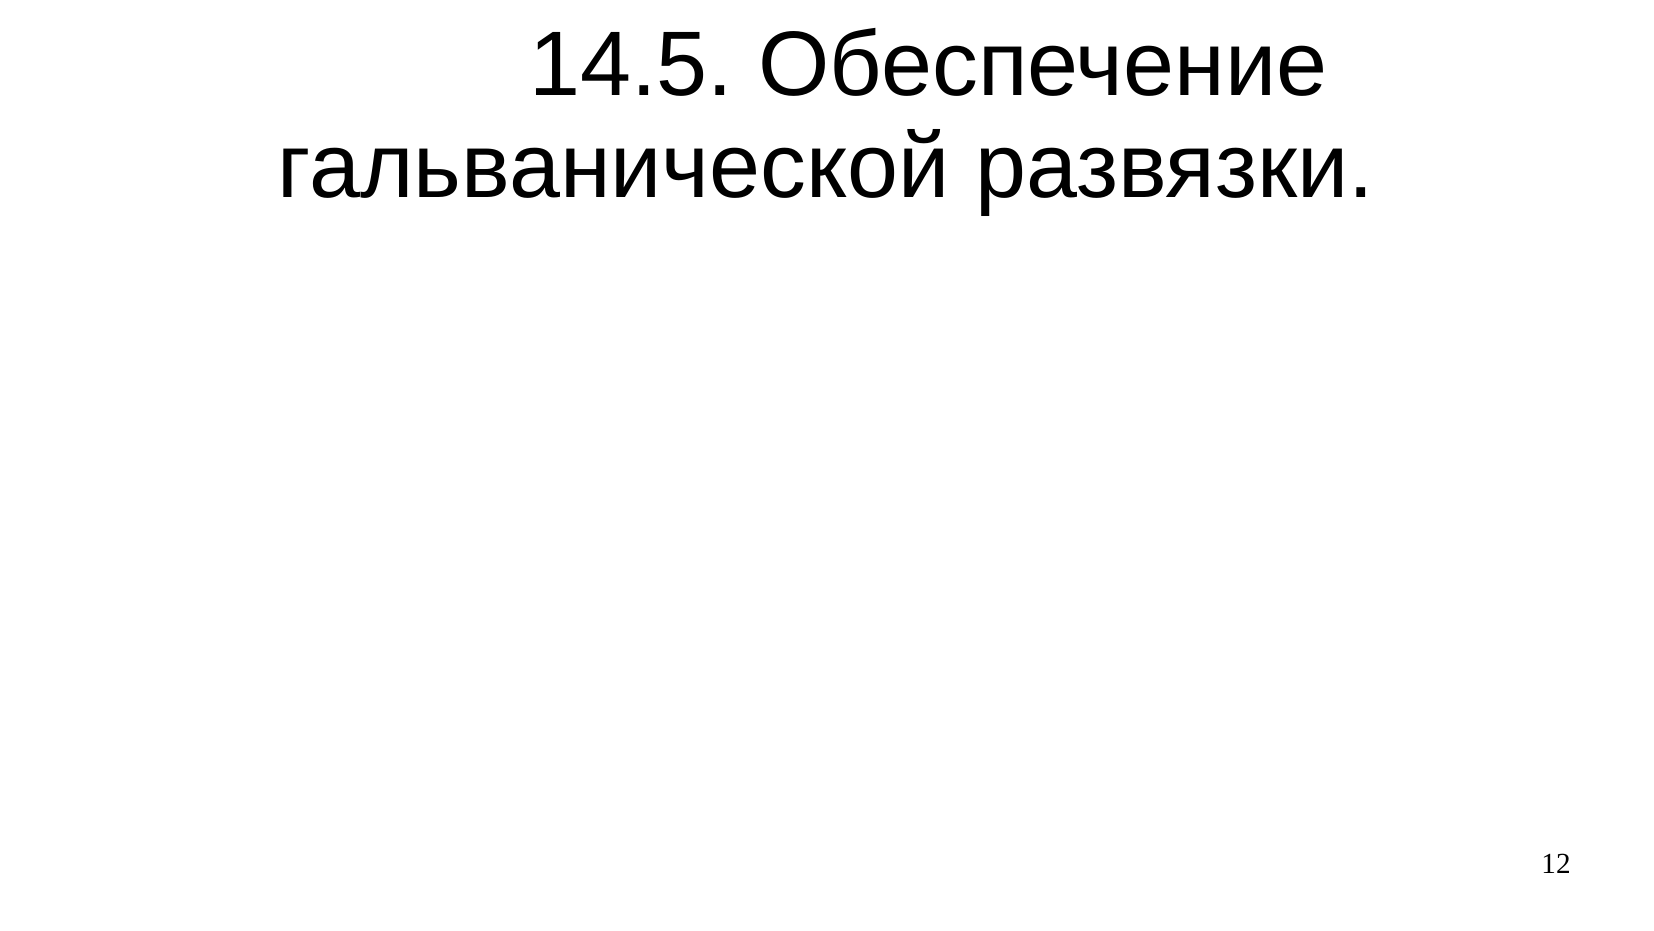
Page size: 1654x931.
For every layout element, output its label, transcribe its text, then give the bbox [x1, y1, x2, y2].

title 14.5. Обеспечение гальванической развязки. [82, 12, 1571, 218]
